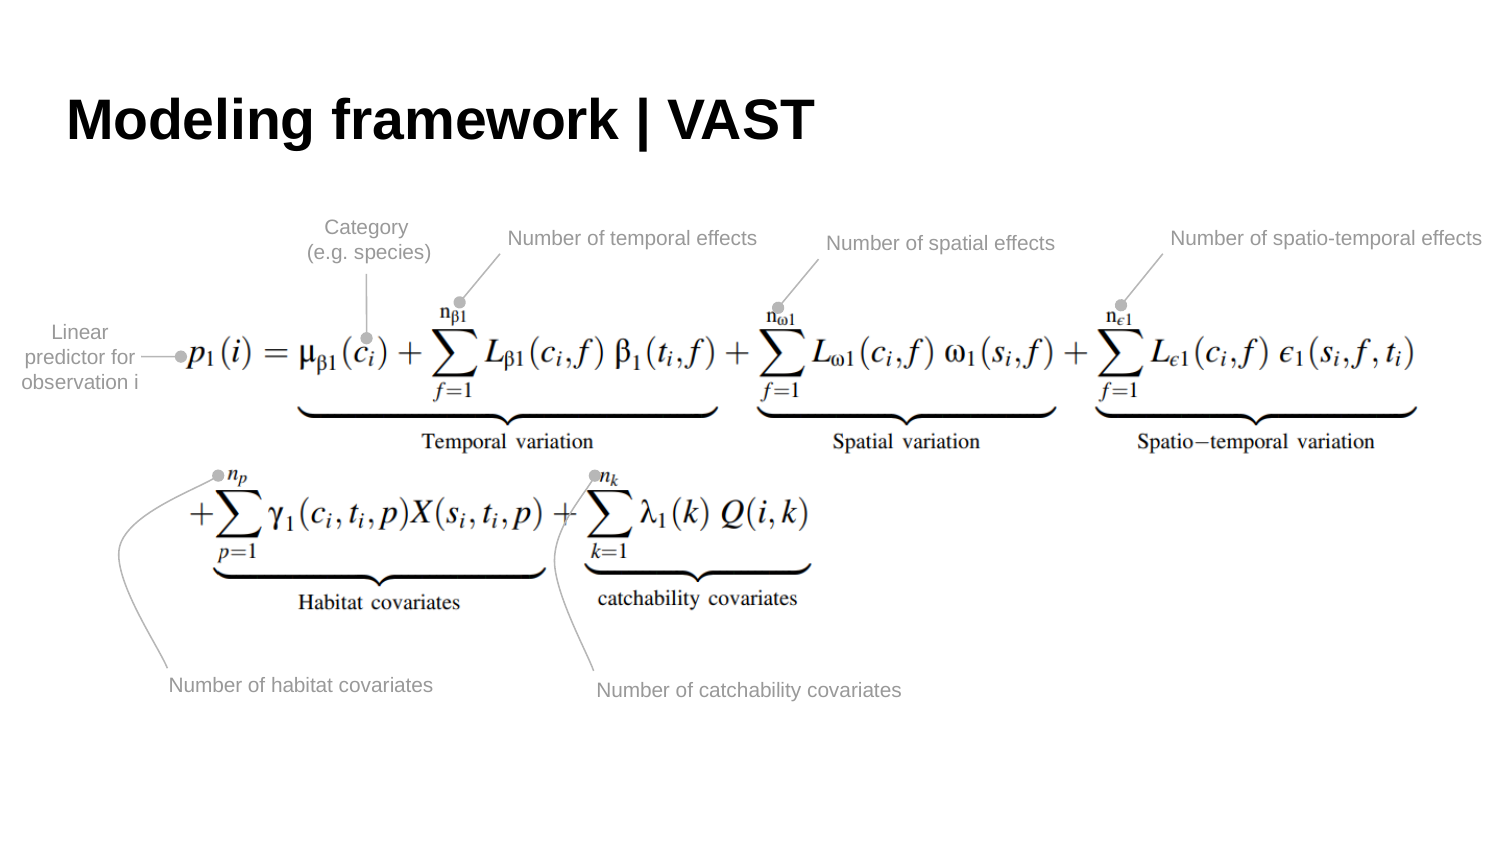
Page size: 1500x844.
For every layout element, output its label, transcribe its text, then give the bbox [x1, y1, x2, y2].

text_box Linear predictor for observation i [4, 303, 156, 409]
text_box Number of spatio-temporal effects [1155, 209, 1500, 265]
text_box Number of spatial effects [811, 214, 1155, 271]
picture [142, 625, 157, 651]
text_box Number of temporal effects [492, 209, 857, 265]
text_box Category (e.g. species) [241, 198, 492, 279]
title Modeling framework | VAST [51, 72, 1449, 167]
picture [142, 278, 1447, 651]
text_box Number of habitat covariates [153, 656, 460, 712]
text_box Number of catchability covariates [581, 661, 970, 717]
